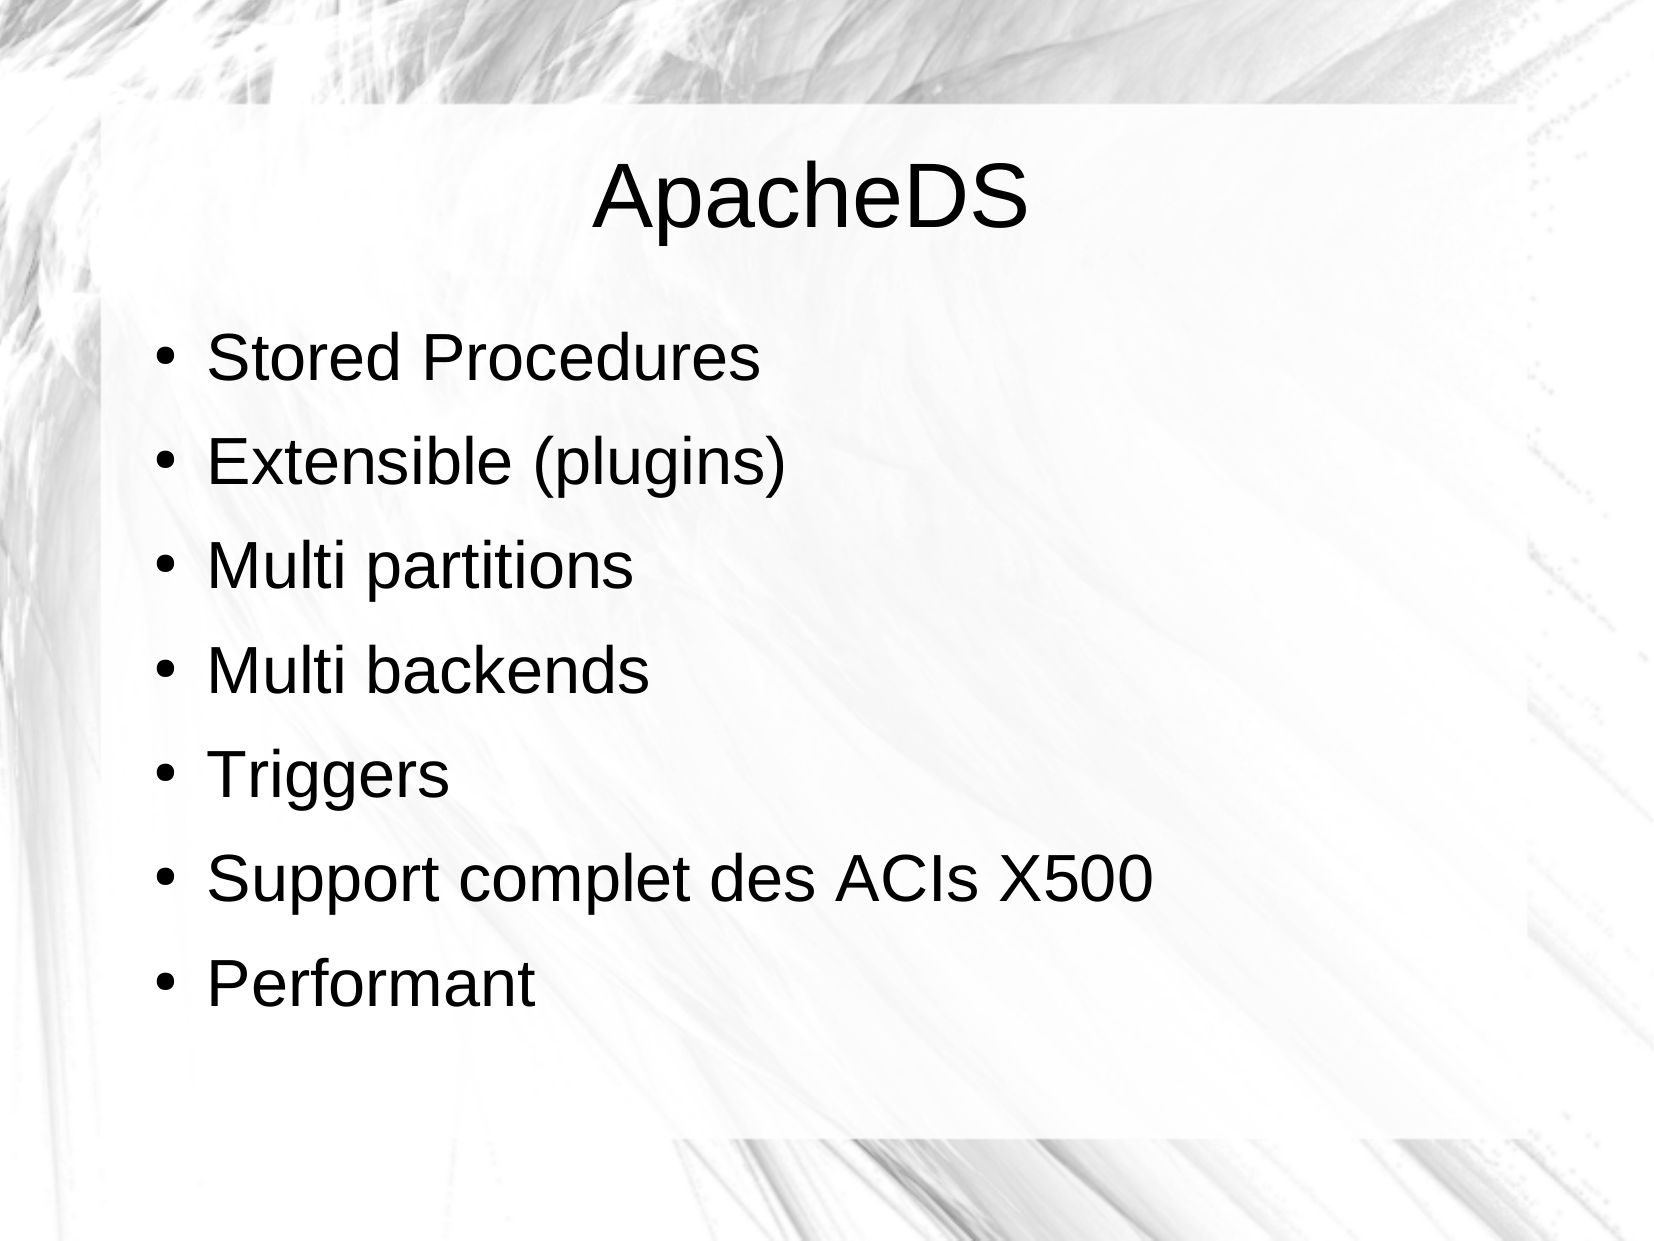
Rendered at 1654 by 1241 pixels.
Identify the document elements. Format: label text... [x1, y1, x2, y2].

list Stored Procedures Extensible (plugins) Multi partitions Multi backends Triggers Support complet des ACIs X500 Performant [118, 319, 1571, 1019]
picture [0, 0, 1654, 1241]
title ApacheDS [118, 119, 1506, 273]
